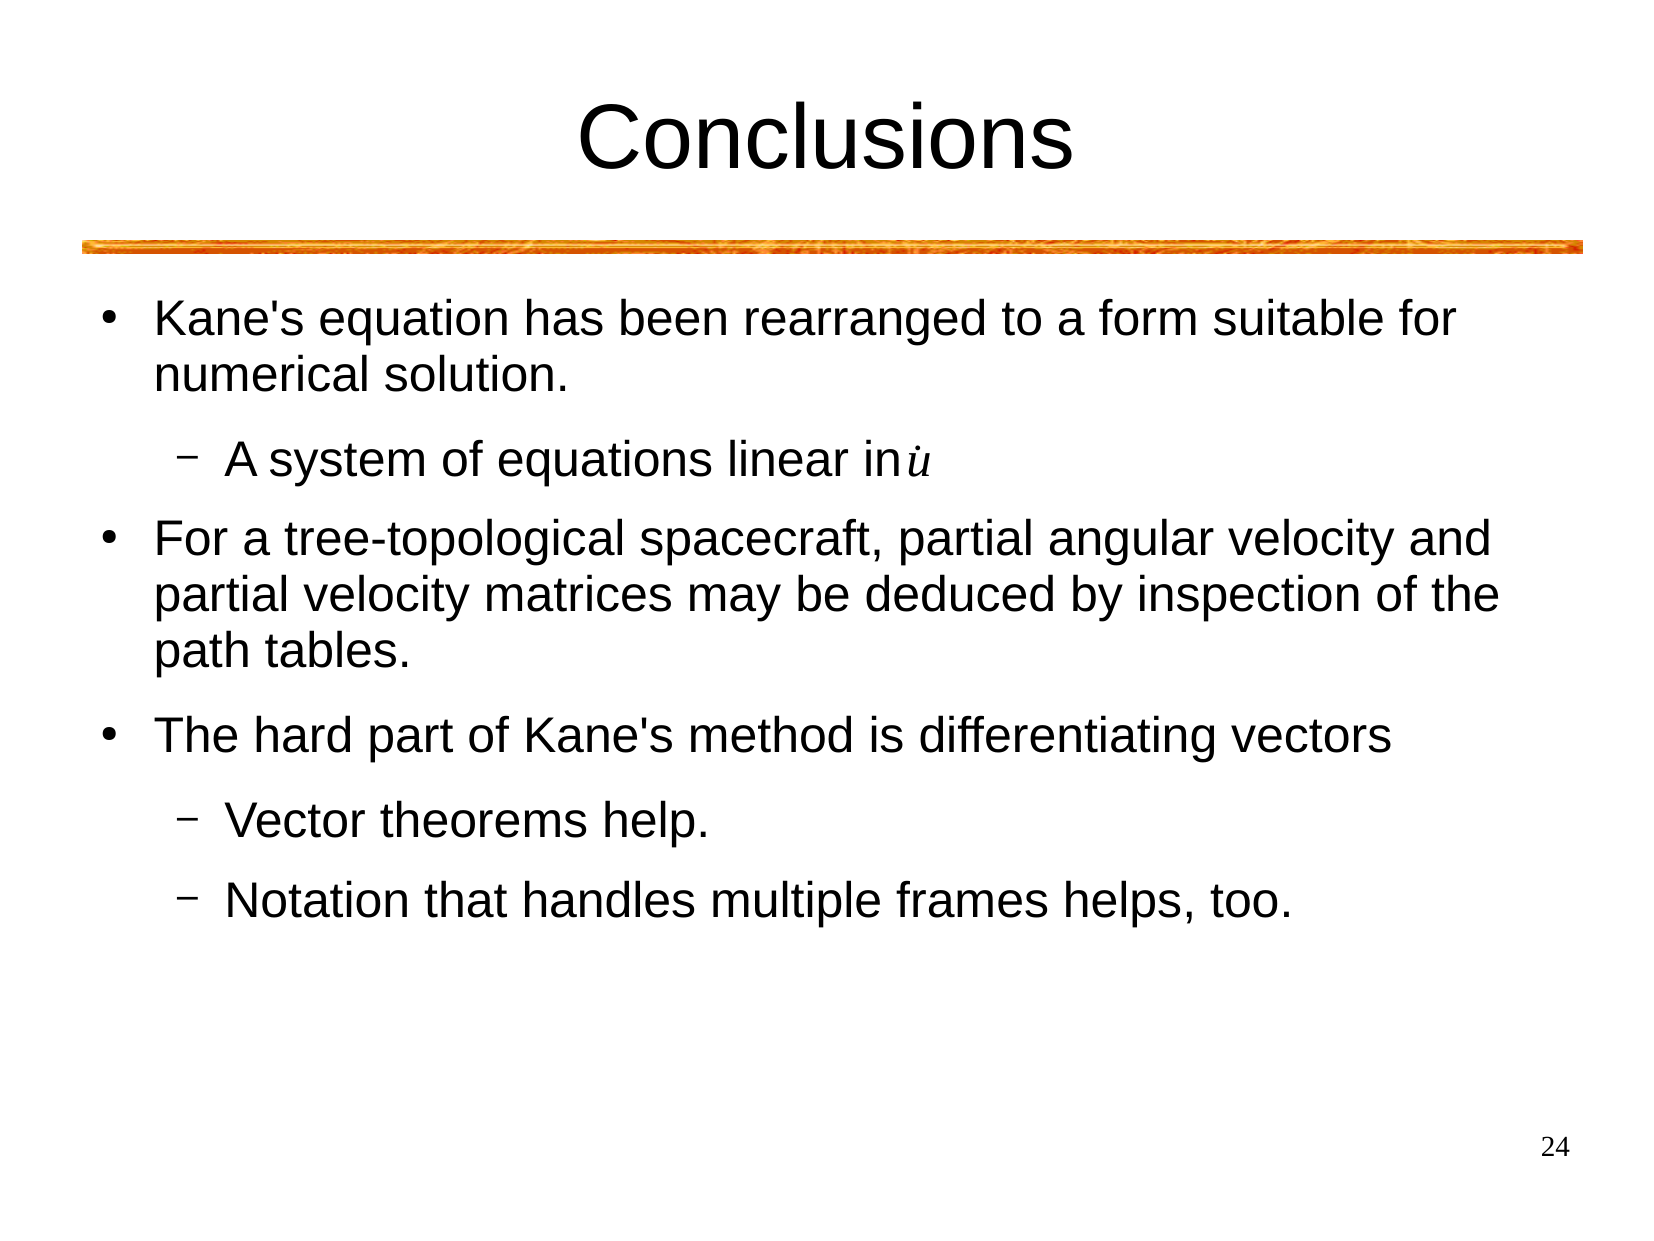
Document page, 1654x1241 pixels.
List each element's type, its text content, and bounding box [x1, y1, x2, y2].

picture [82, 240, 1583, 254]
list Kane's equation has been rearranged to a form suitable for numerical solution. A system of equations linear in For a tree-topological spacecraft, partial angular velocity and partial velocity matrices may be deduced by inspection of the path tables. The hard part of Kane's method is differentiating vectors Vector theorems help. Notation that handles multiple frames helps, too. [82, 290, 1571, 1109]
chart [898, 433, 937, 489]
title Conclusions [82, 49, 1571, 226]
